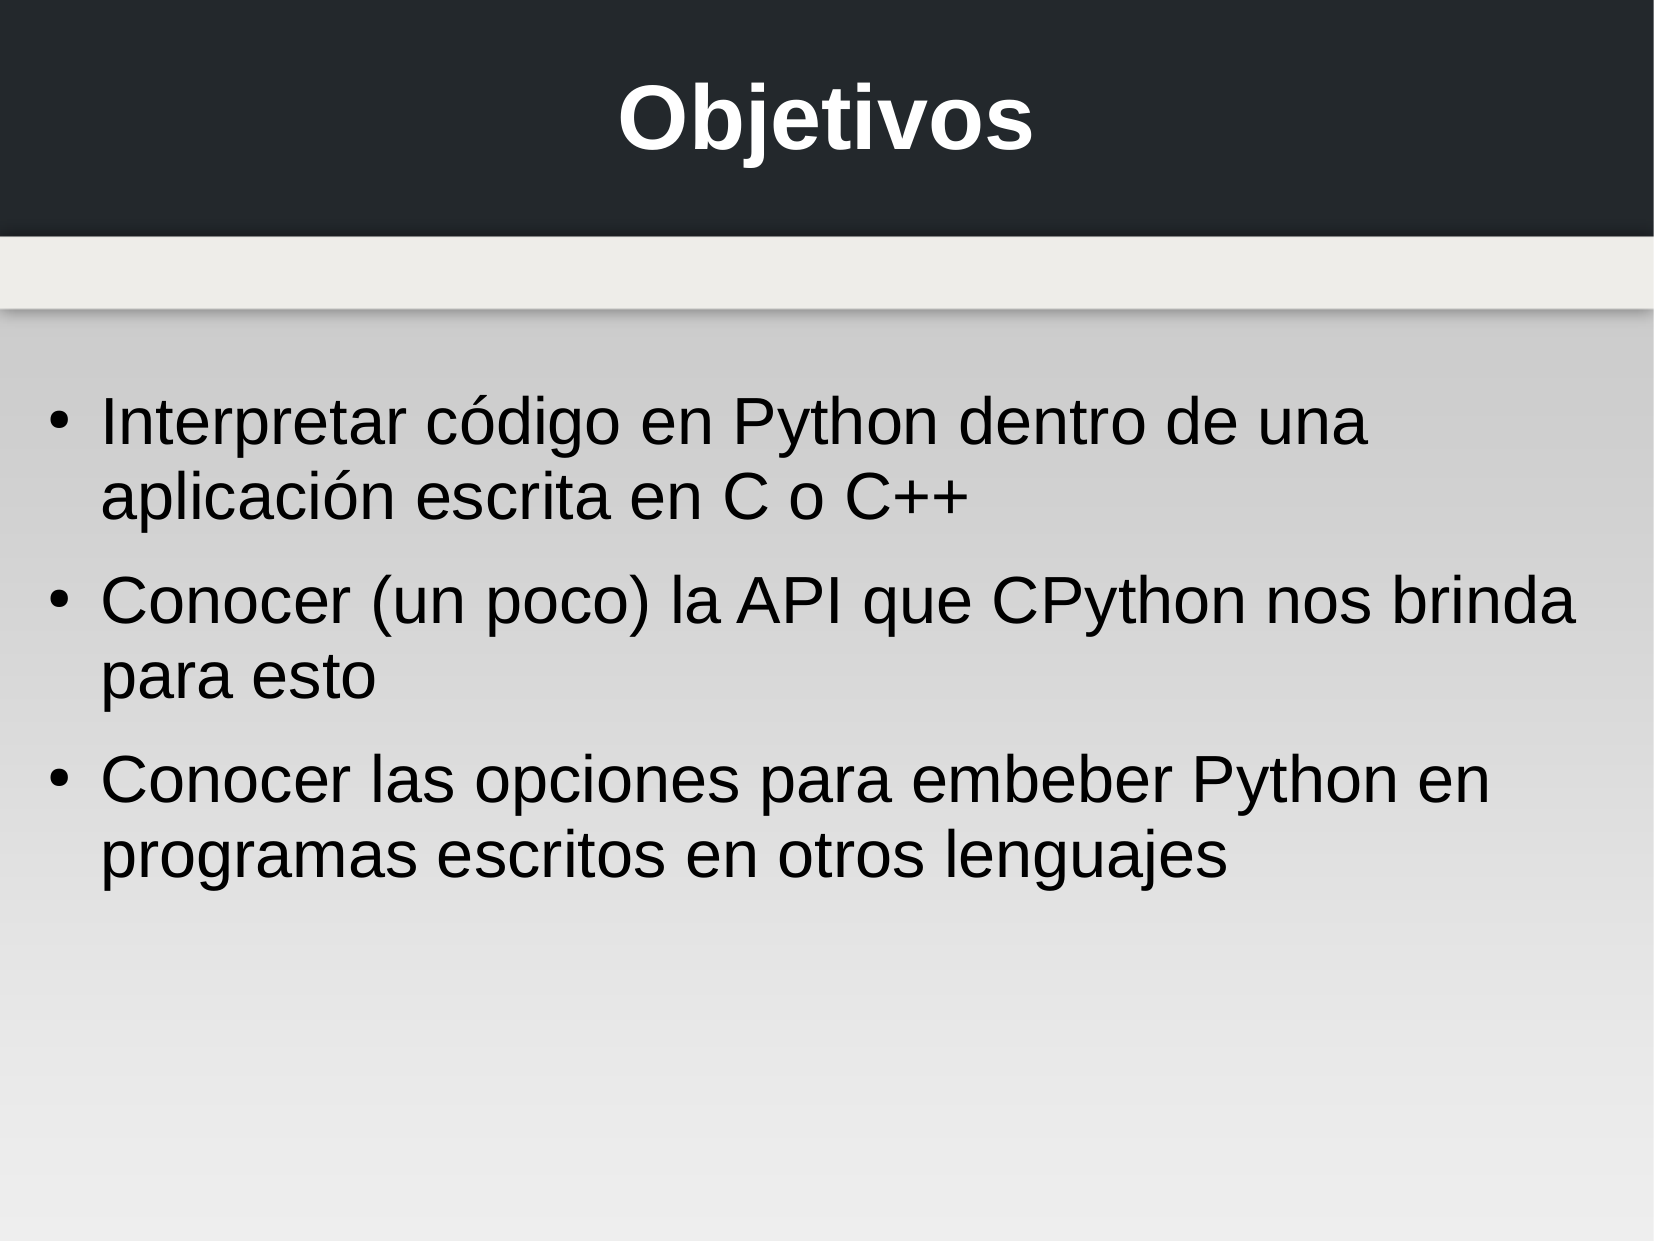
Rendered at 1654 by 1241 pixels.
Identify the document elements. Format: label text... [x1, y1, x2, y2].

list Interpretar código en Python dentro de una aplicación escrita en C o C++ Conocer (un poco) la API que CPython nos brinda para esto Conocer las opciones para embeber Python en programas escritos en otros lenguajes [29, 383, 1625, 1182]
title Objetivos [0, 0, 1654, 237]
picture [0, 237, 1654, 1241]
